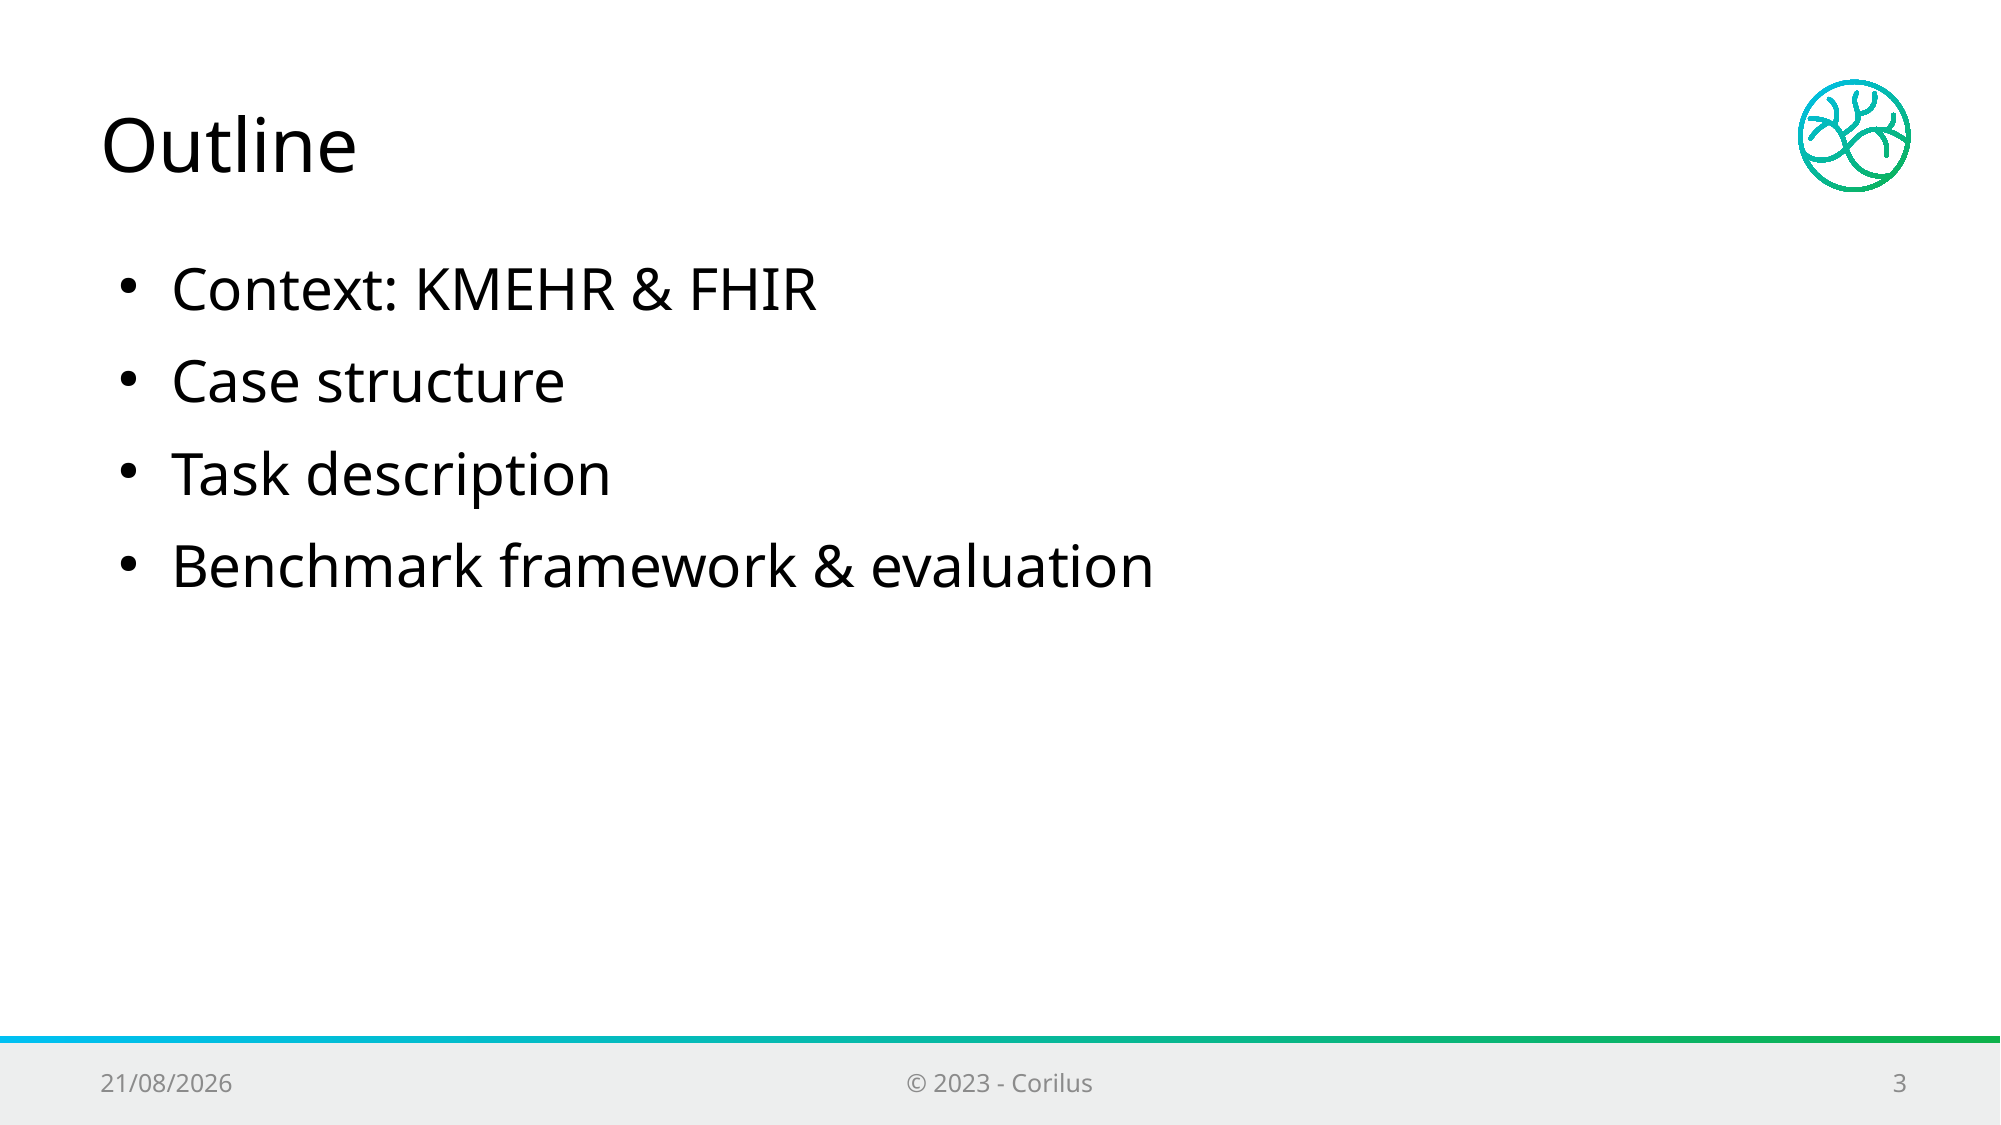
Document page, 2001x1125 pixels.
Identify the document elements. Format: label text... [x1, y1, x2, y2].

list Context: KMEHR & FHIR Case structure Task description Benchmark framework & evaluation [100, 259, 1908, 1016]
title Outline [100, 59, 1908, 237]
